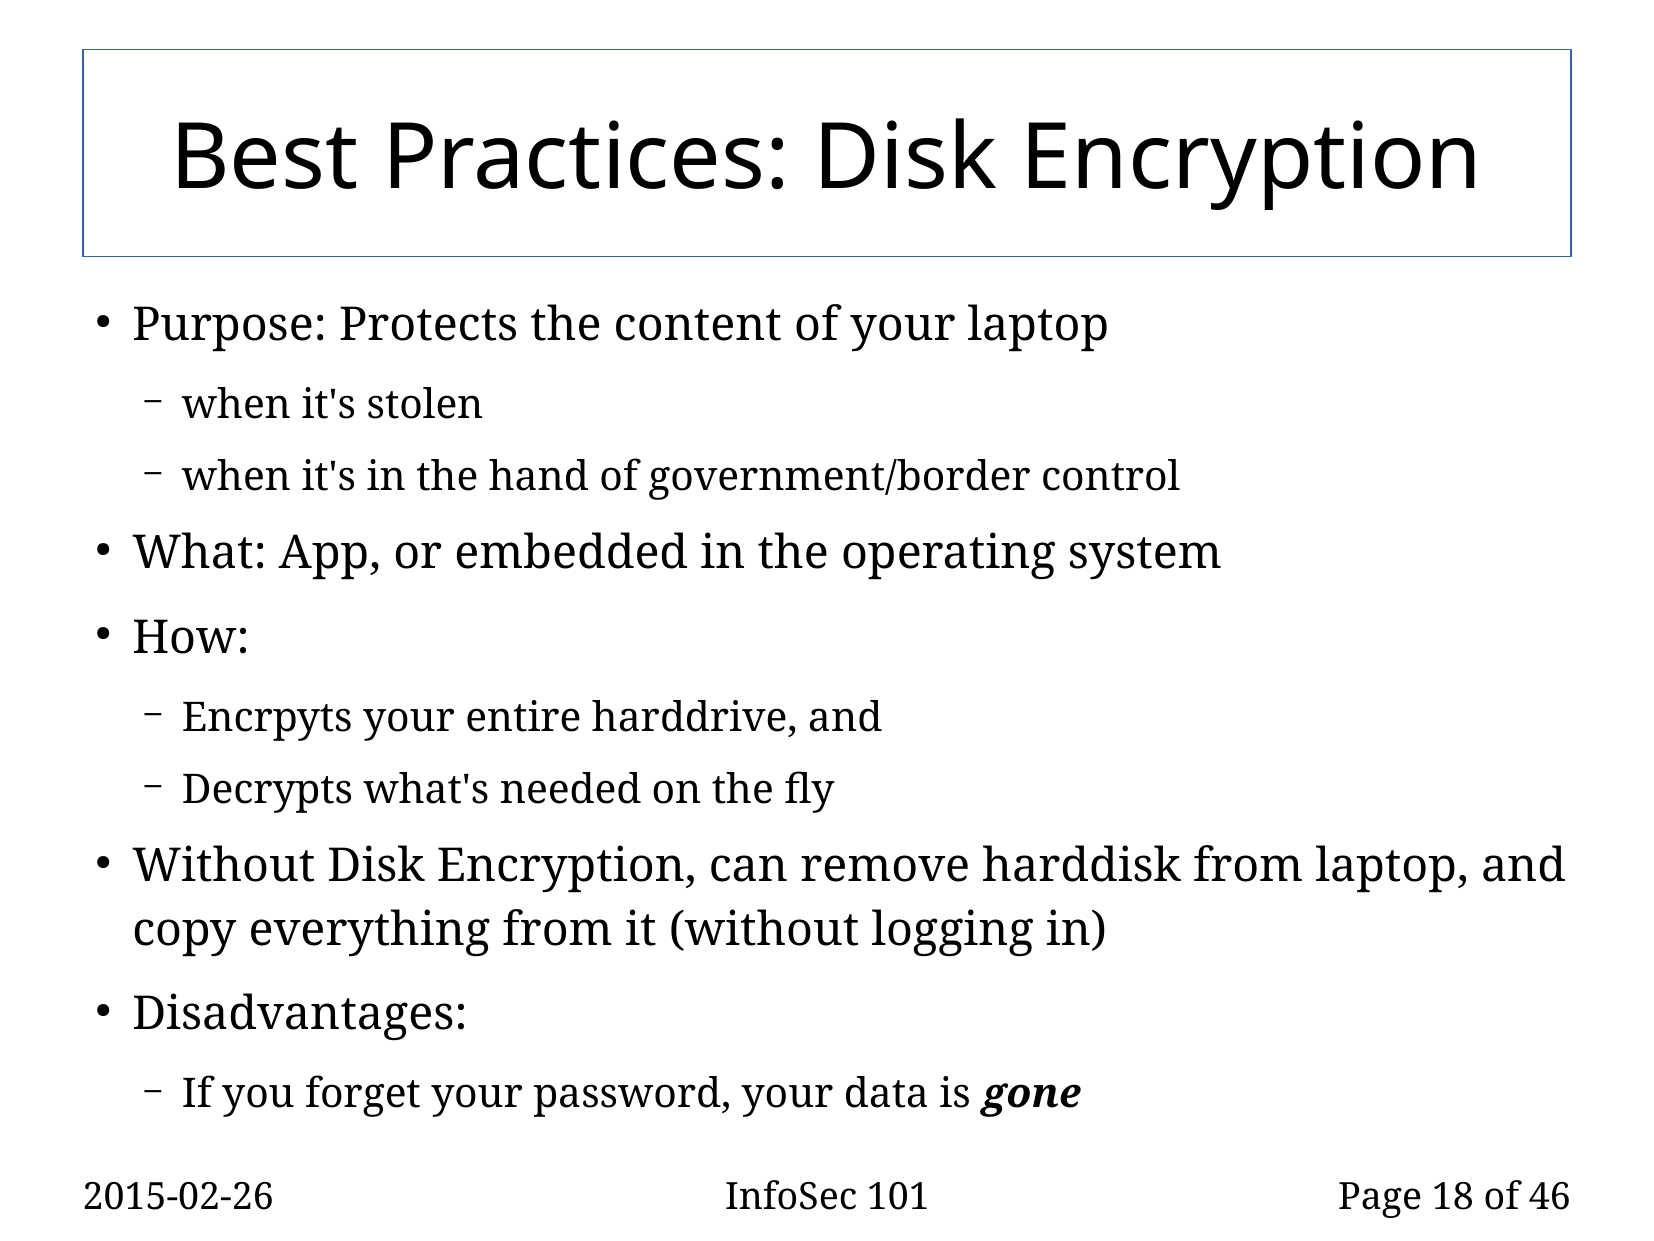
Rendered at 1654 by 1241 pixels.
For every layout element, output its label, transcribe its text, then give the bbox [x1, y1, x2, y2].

title Best Practices: Disk Encryption [82, 49, 1571, 257]
list Purpose: Protects the content of your laptop when it's stolen when it's in the hand of government/border control What: App, or embedded in the operating system How: Encrpyts your entire harddrive, and Decrypts what's needed on the fly Without Disk Encryption, can remove harddisk from laptop, and copy everything from it (without logging in) Disadvantages: If you forget your password, your data is gone [82, 290, 1571, 1126]
